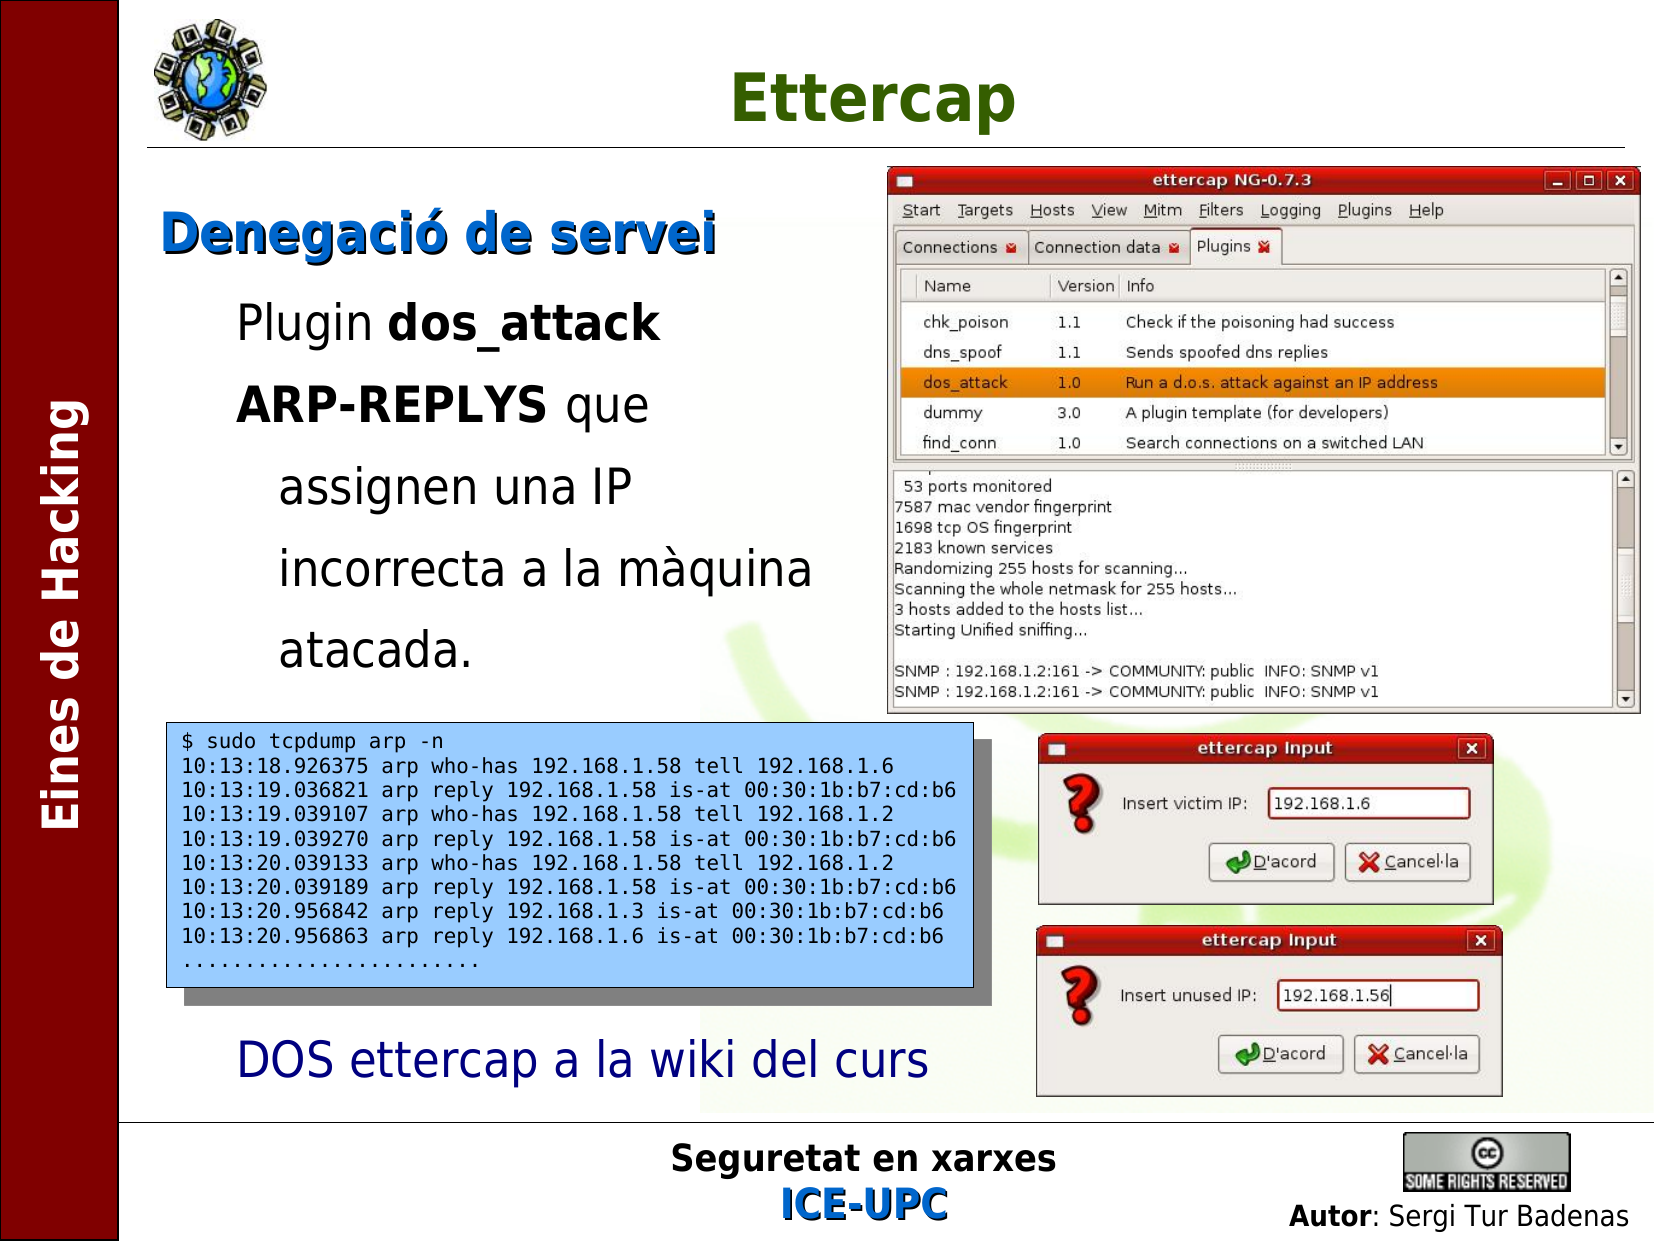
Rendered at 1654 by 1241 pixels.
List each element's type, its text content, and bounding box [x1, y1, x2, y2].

picture [1038, 733, 1494, 905]
picture [154, 19, 268, 56]
picture [887, 166, 1654, 1113]
list Denegació de servei Plugin dos_attack ARP-REPLYS que assignen una IP incorrecta a la màquina atacada. DOS ettercap a la wiki del curs [141, 201, 1630, 1171]
text_box $ sudo tcpdump arp -n 10:13:18.926375 arp who-has 192.168.1.58 tell 192.168.1.6 10:13:19.036821 arp reply 192.168.1.58 is-at 00:30:1b:b7:cd:b6 10:13:19.039107 arp who-has 192.168.1.58 tell 192.168.1.2 10:13:19.039270 arp reply 192.168.1.58 is-at 00:30:1b:b7:cd:b6 10:13:20.039133 arp who-has 192.168.1.58 tell 192.168.1.2 10:13:20.039189 arp reply 192.168.1.58 is-at 00:30:1b:b7:cd:b6 10:13:20.956842 arp reply 192.168.1.3 is-at 00:30:1b:b7:cd:b6 10:13:20.956863 arp reply 192.168.1.6 is-at 00:30:1b:b7:cd:b6 ........................ [166, 722, 974, 988]
title Ettercap [129, 56, 1619, 141]
picture [1036, 925, 1503, 1097]
picture [1403, 1171, 1571, 1192]
